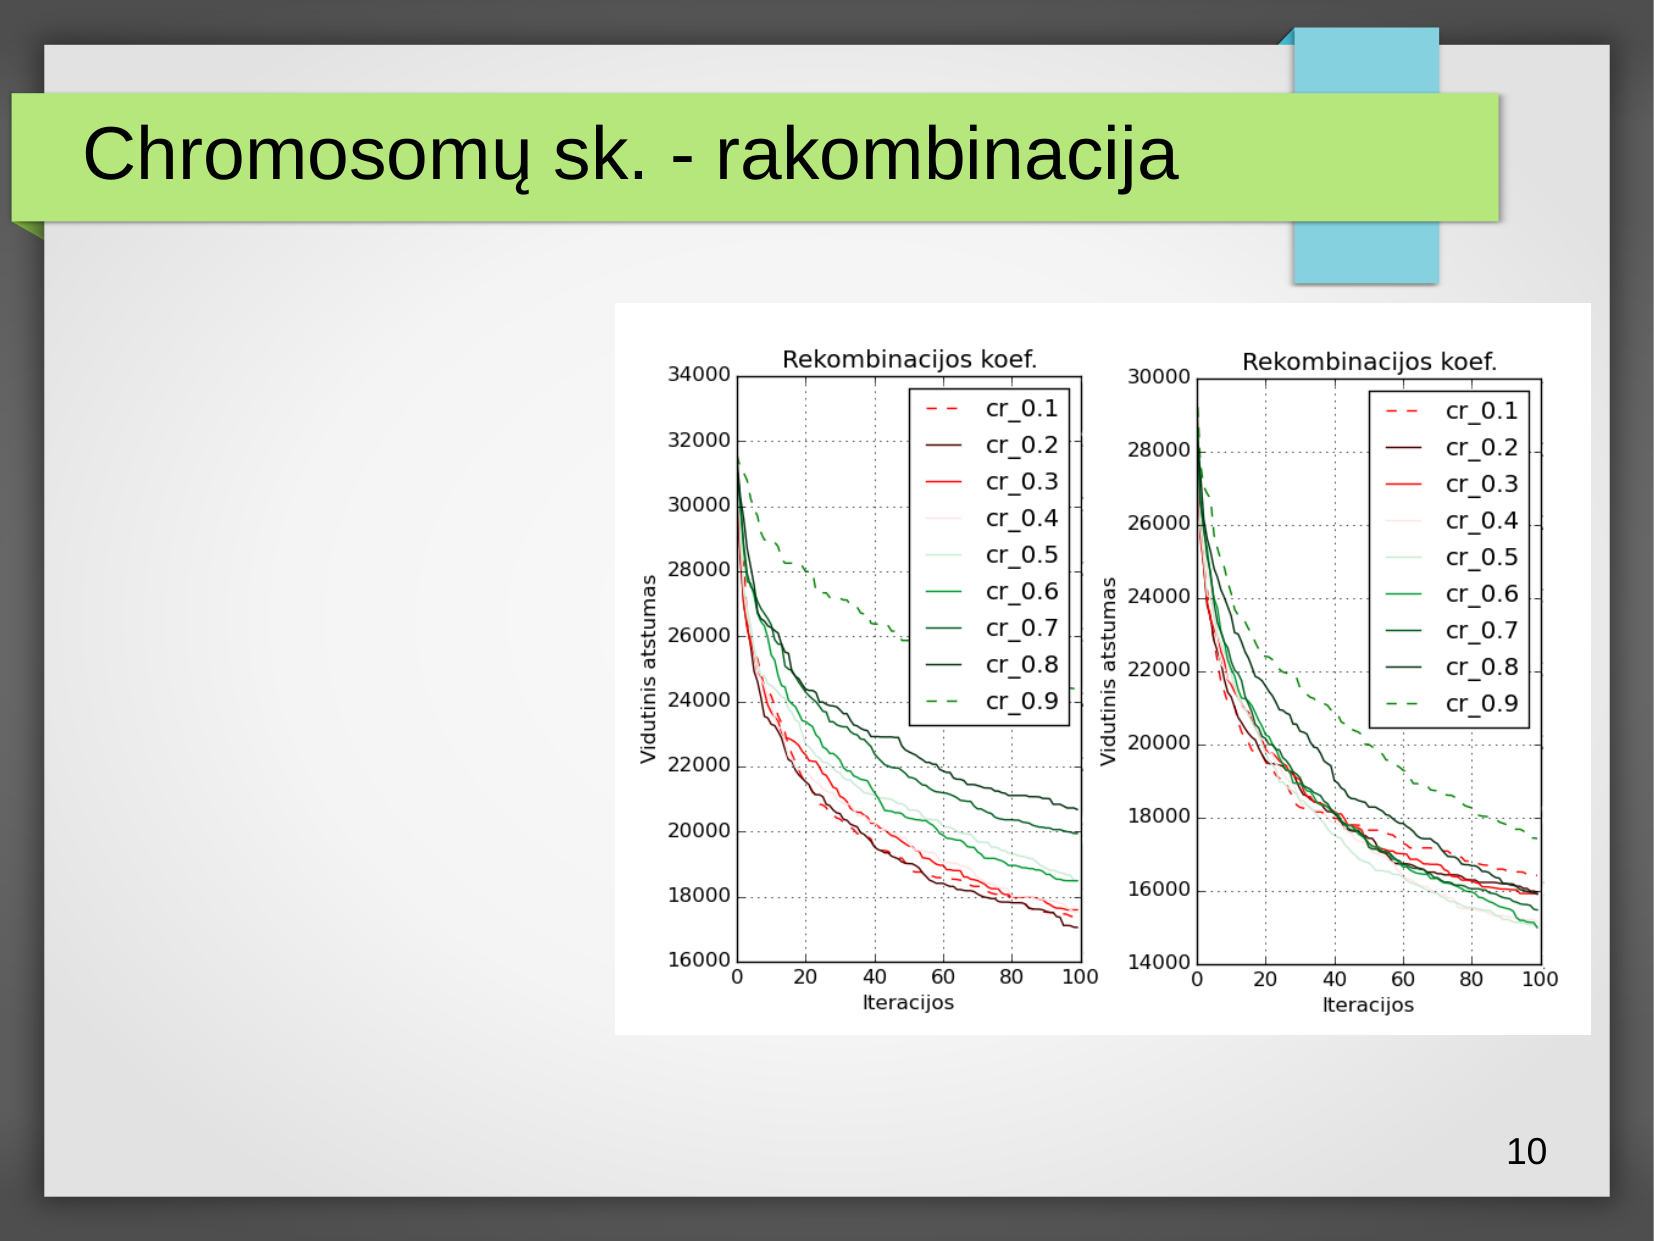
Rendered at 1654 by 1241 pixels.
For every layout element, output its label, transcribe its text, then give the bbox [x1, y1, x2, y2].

title Chromosomų sk. - rakombinacija [82, 94, 1486, 213]
picture [0, 0, 1654, 1241]
text_box <number> [1515, 1122, 1654, 1194]
